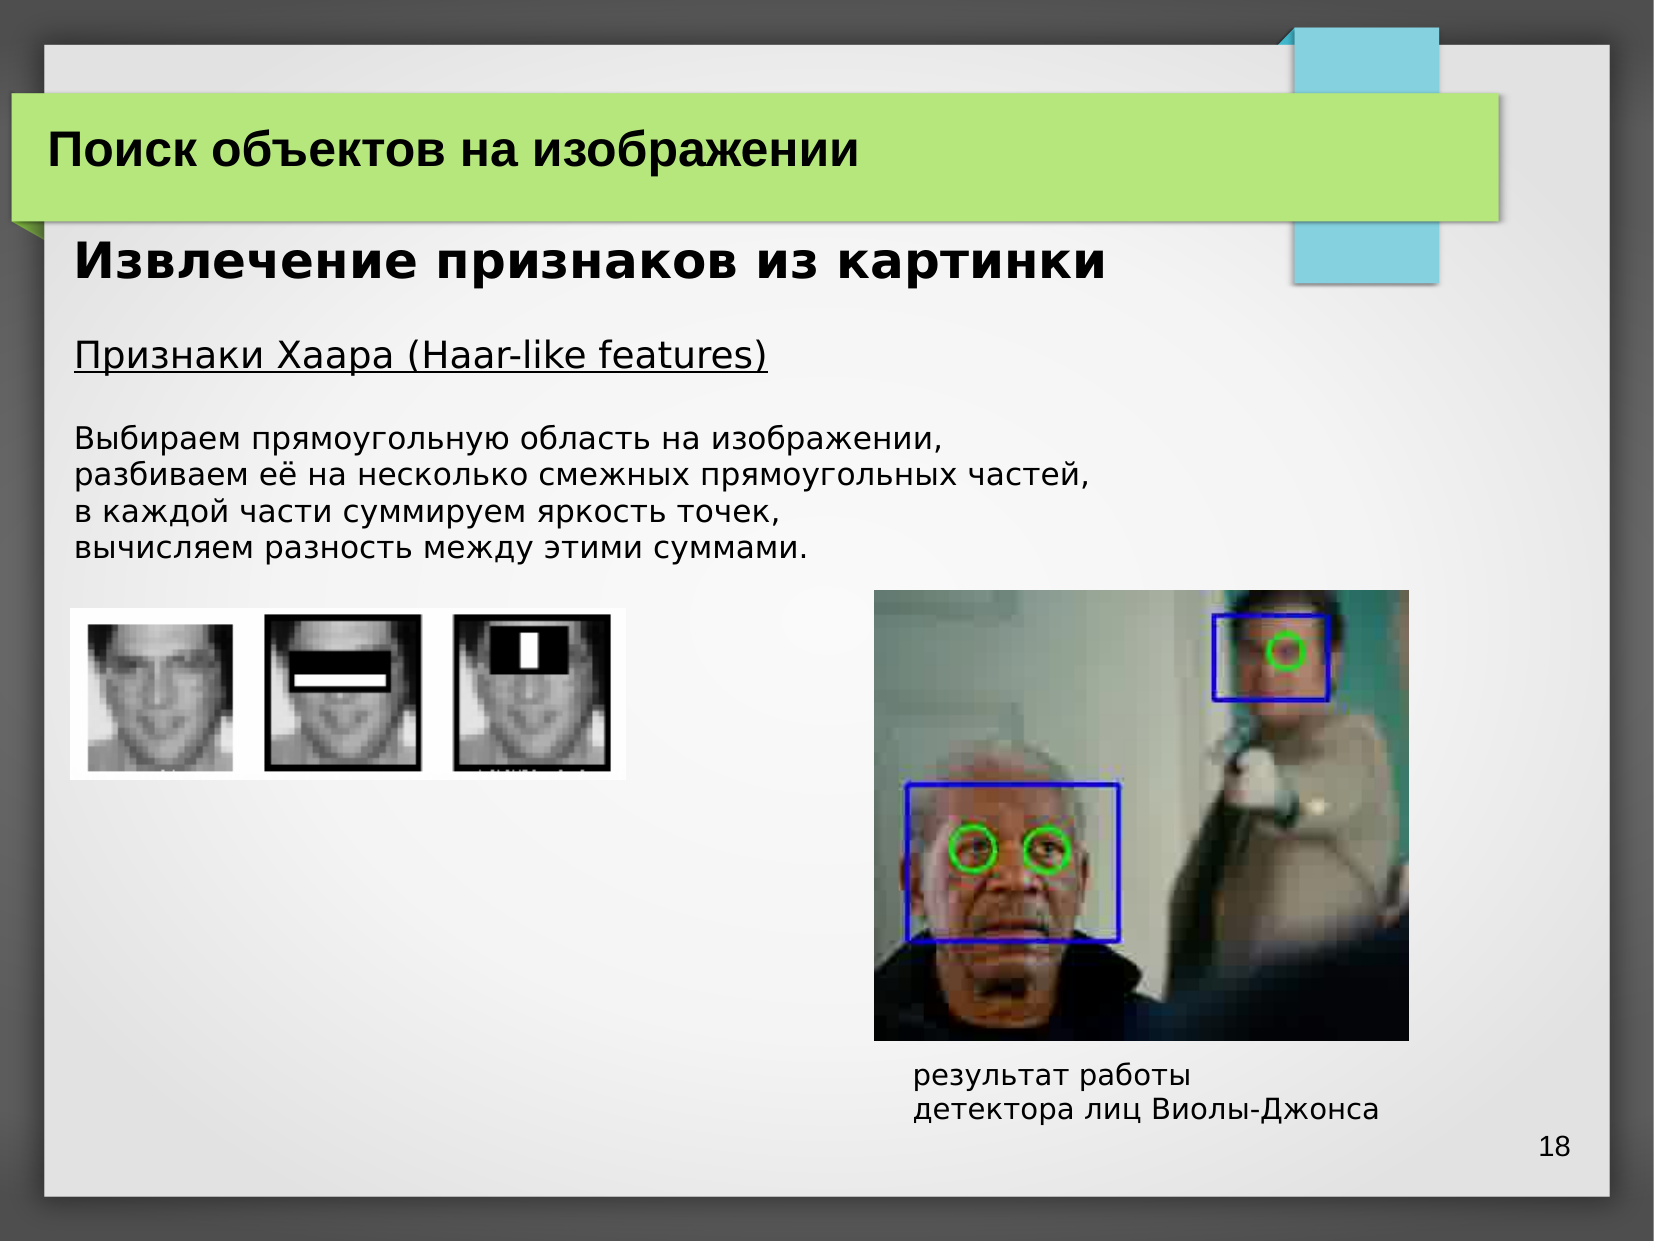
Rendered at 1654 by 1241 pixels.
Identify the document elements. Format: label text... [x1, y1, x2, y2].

text_box Извлечение признаков из картинки Признаки Хаара (Haar-like features) Выбираем прямоугольную область на изображении, разбиваем её на несколько смежных прямоугольных частей, в каждой части суммируем яркость точек, вычисляем разность между этими суммами. [59, 224, 1335, 591]
picture [0, 0, 1654, 1241]
text_box результат работы детектора лиц Виолы-Джонса [897, 1051, 1418, 1149]
title Поиск объектов на изображении [47, 120, 1004, 177]
